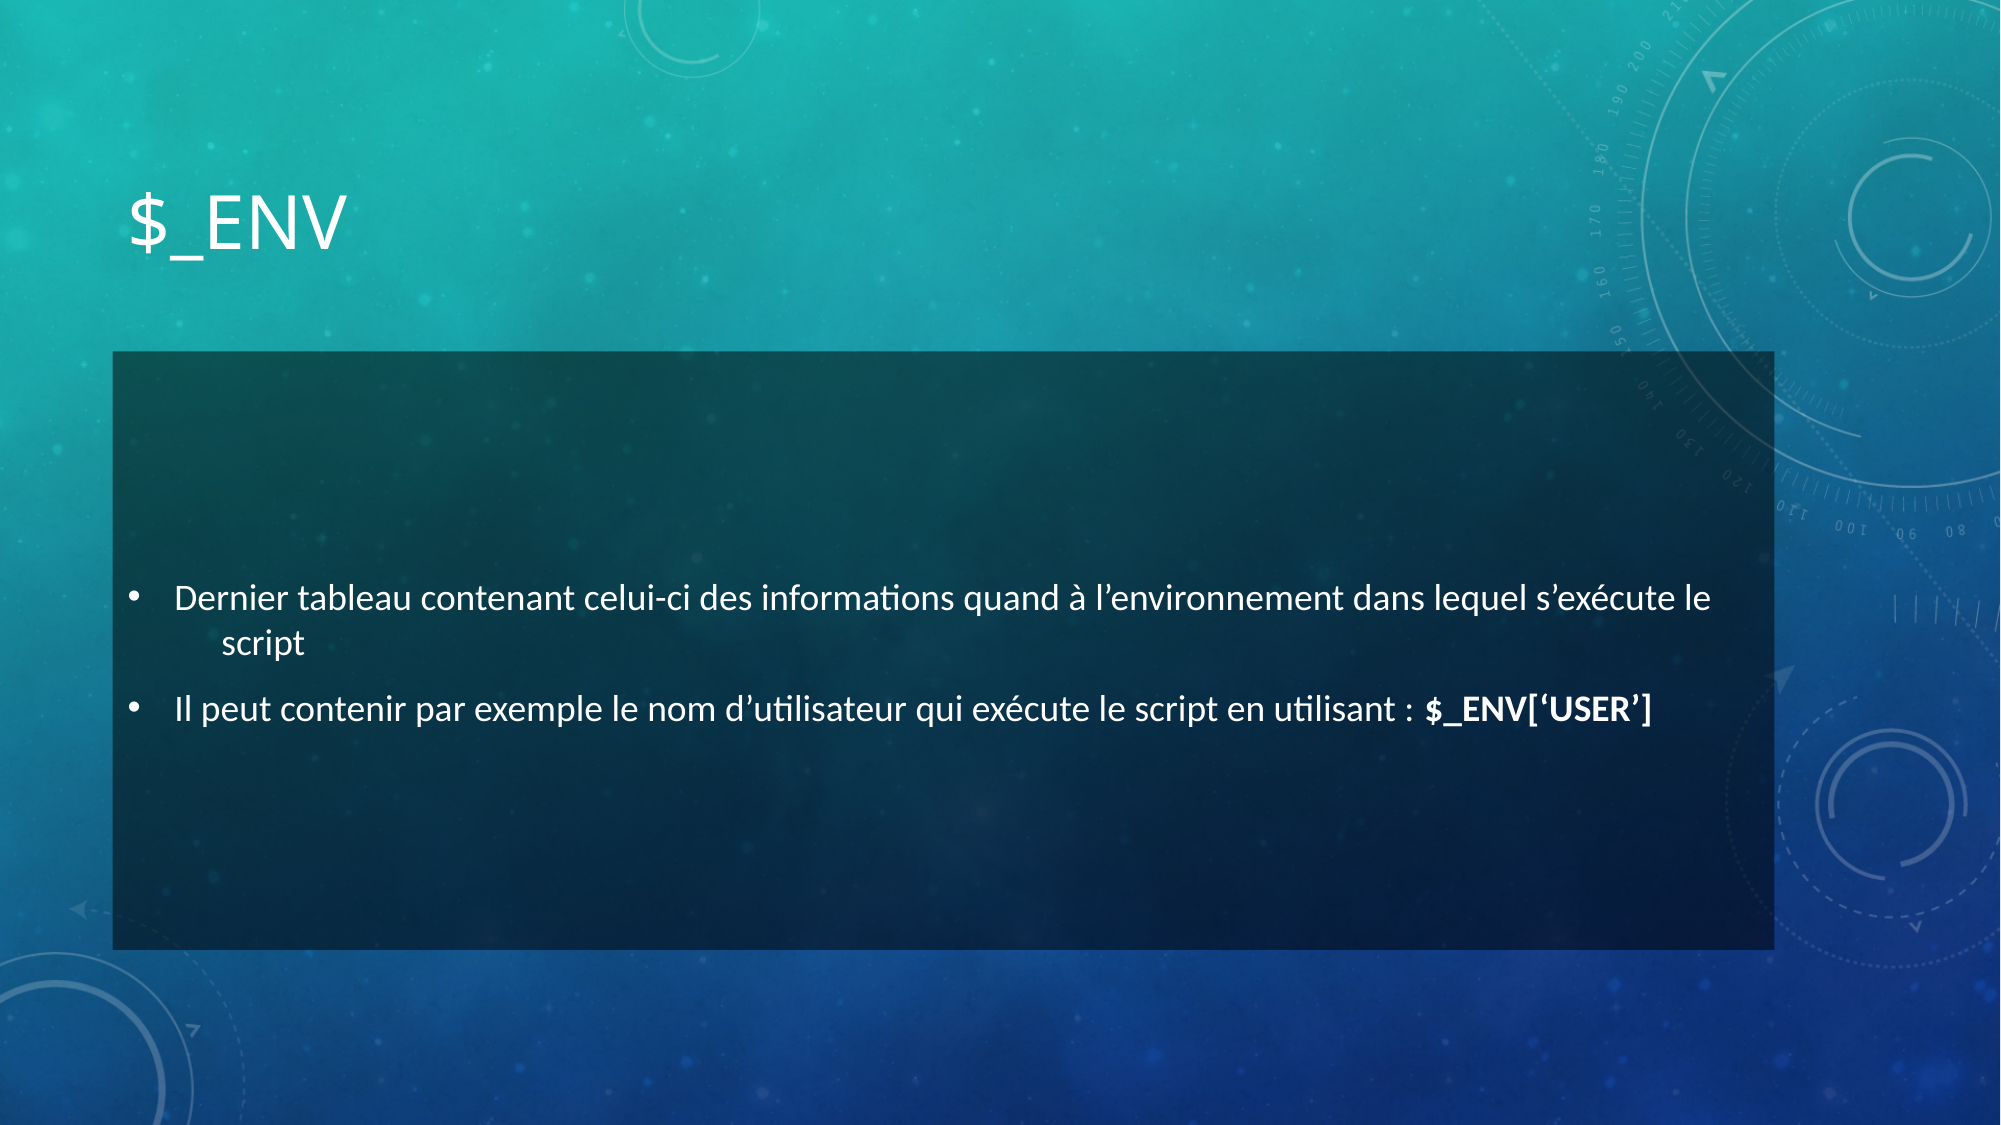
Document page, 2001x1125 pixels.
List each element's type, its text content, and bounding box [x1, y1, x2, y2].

list Dernier tableau contenant celui-ci des informations quand à l’environnement dans lequel s’exécute le script Il peut contenir par exemple le nom d’utilisateur qui exécute le script en utilisant : $_ENV[‘USER’] [112, 351, 1775, 950]
title $_ENV [112, 99, 1775, 339]
